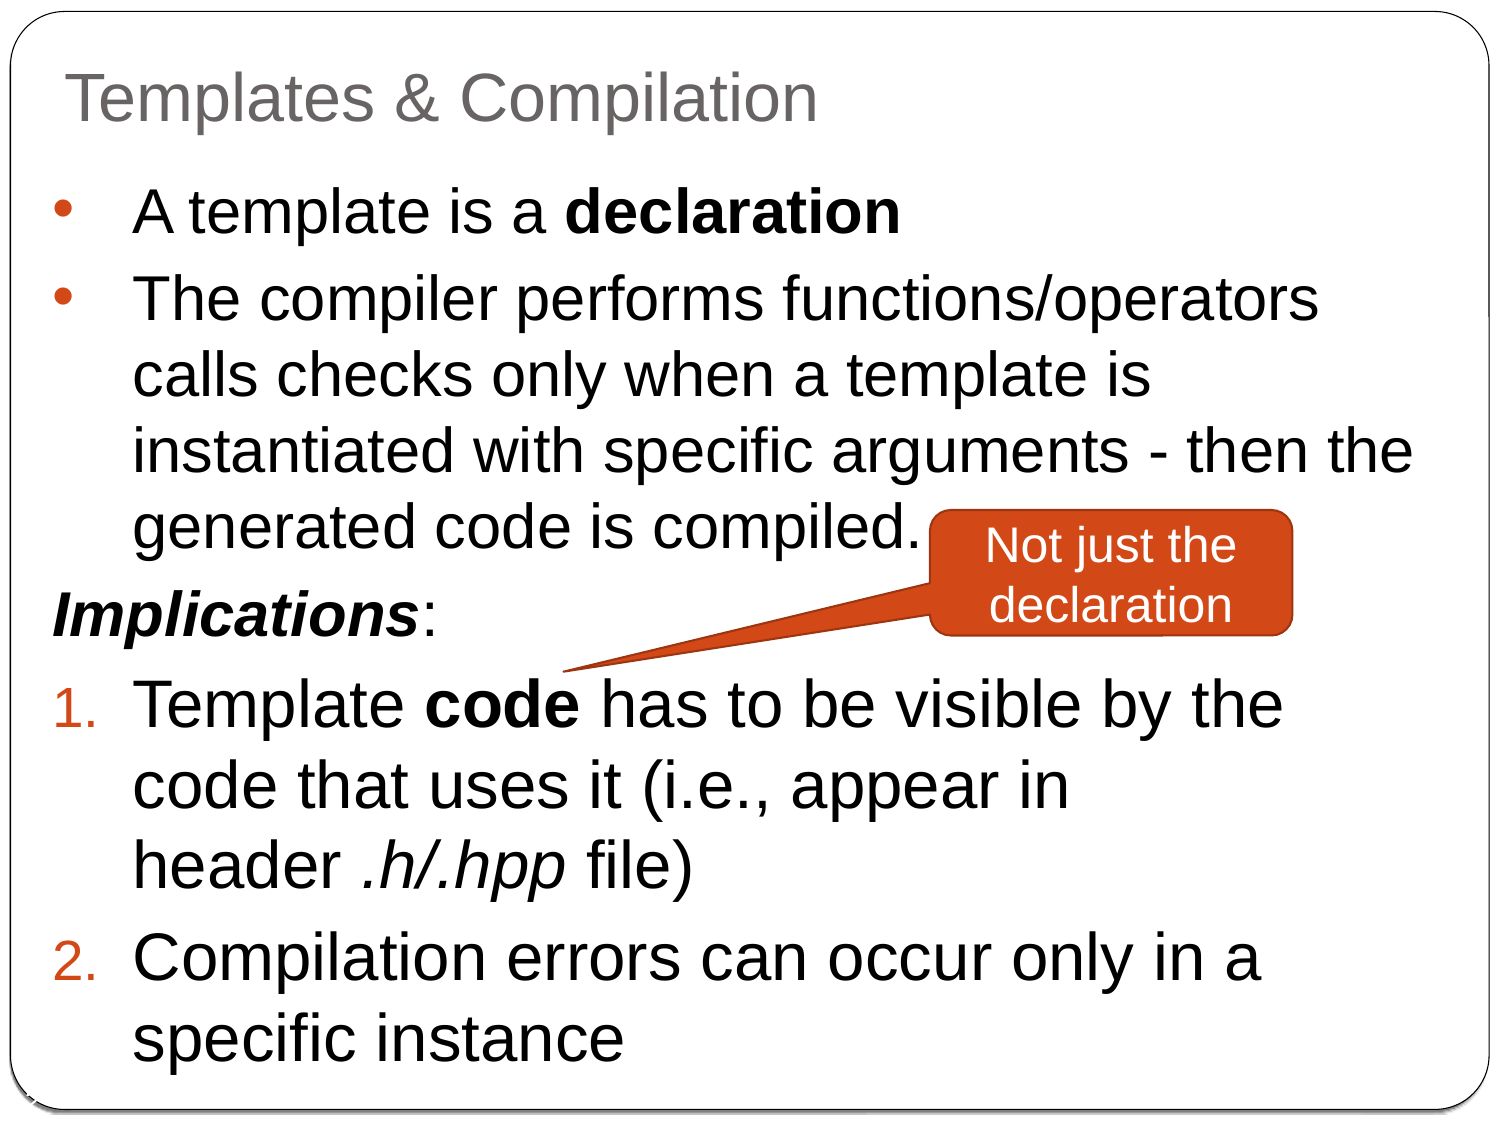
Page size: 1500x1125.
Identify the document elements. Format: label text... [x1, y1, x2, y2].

list A template is a declaration The compiler performs functions/operators calls checks only when a template is instantiated with specific arguments - then the generated code is compiled. Implications: Template code has to be visible by the code that uses it (i.e., appear in header .h/.hpp file) Compilation errors can occur only in a specific instance [37, 162, 1463, 1088]
text_box Not just the declaration [563, 510, 1293, 672]
title Templates & Compilation [50, 45, 1450, 150]
slide_number <number> [0, 1074, 50, 1125]
